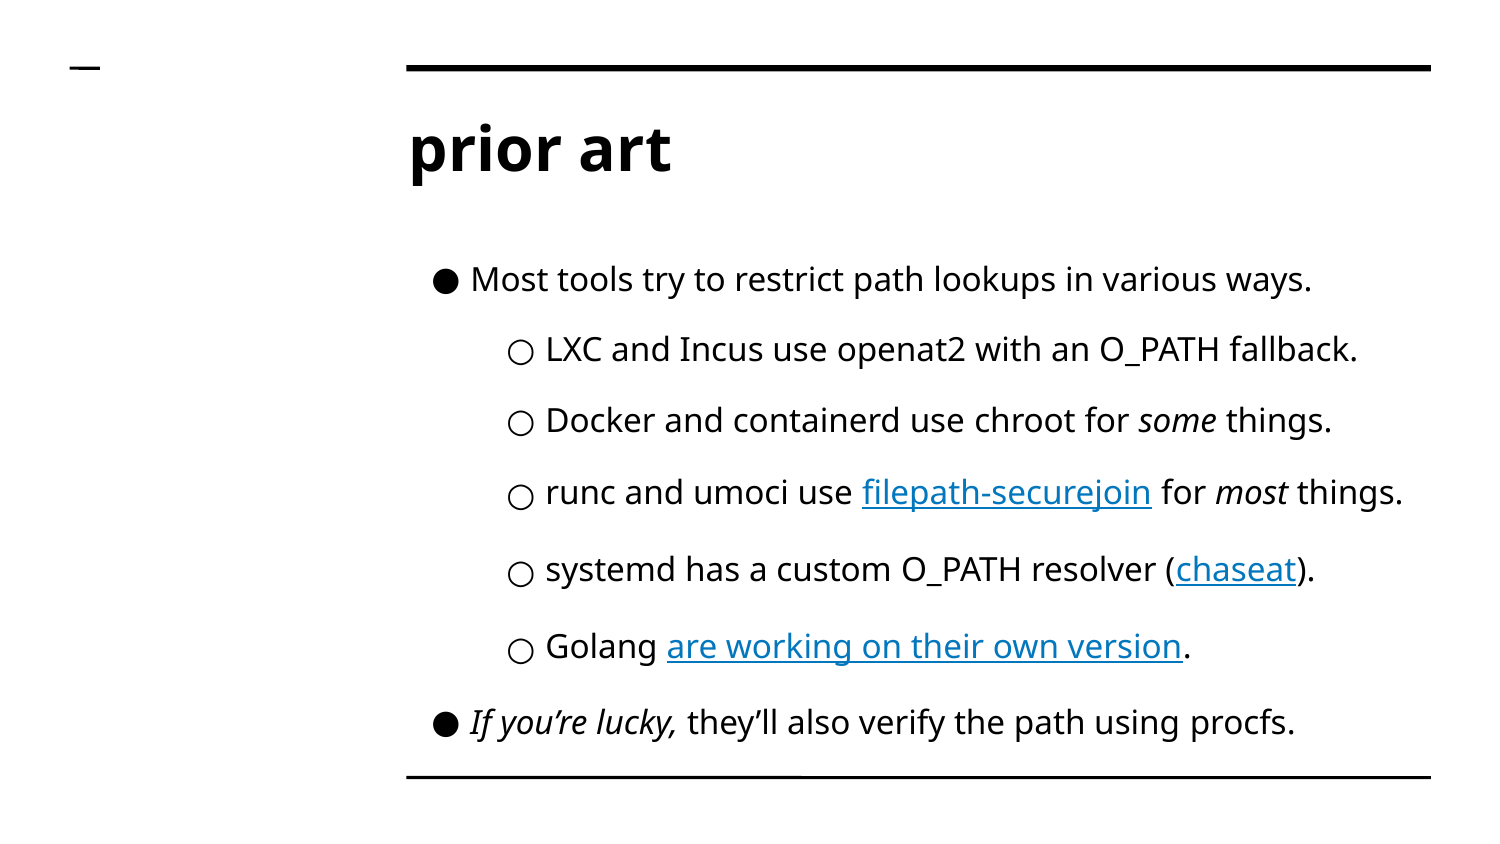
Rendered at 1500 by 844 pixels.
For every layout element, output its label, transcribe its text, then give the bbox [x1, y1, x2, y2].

list Most tools try to restrict path lookups in various ways. LXC and Incus use openat2 with an O_PATH fallback. Docker and containerd use chroot for some things. runc and umoci use filepath-securejoin for most things. systemd has a custom O_PATH resolver (chaseat). Golang are working on their own version. If you’re lucky, they’ll also verify the path using procfs. [395, 236, 1433, 730]
title prior art [393, 94, 1431, 199]
